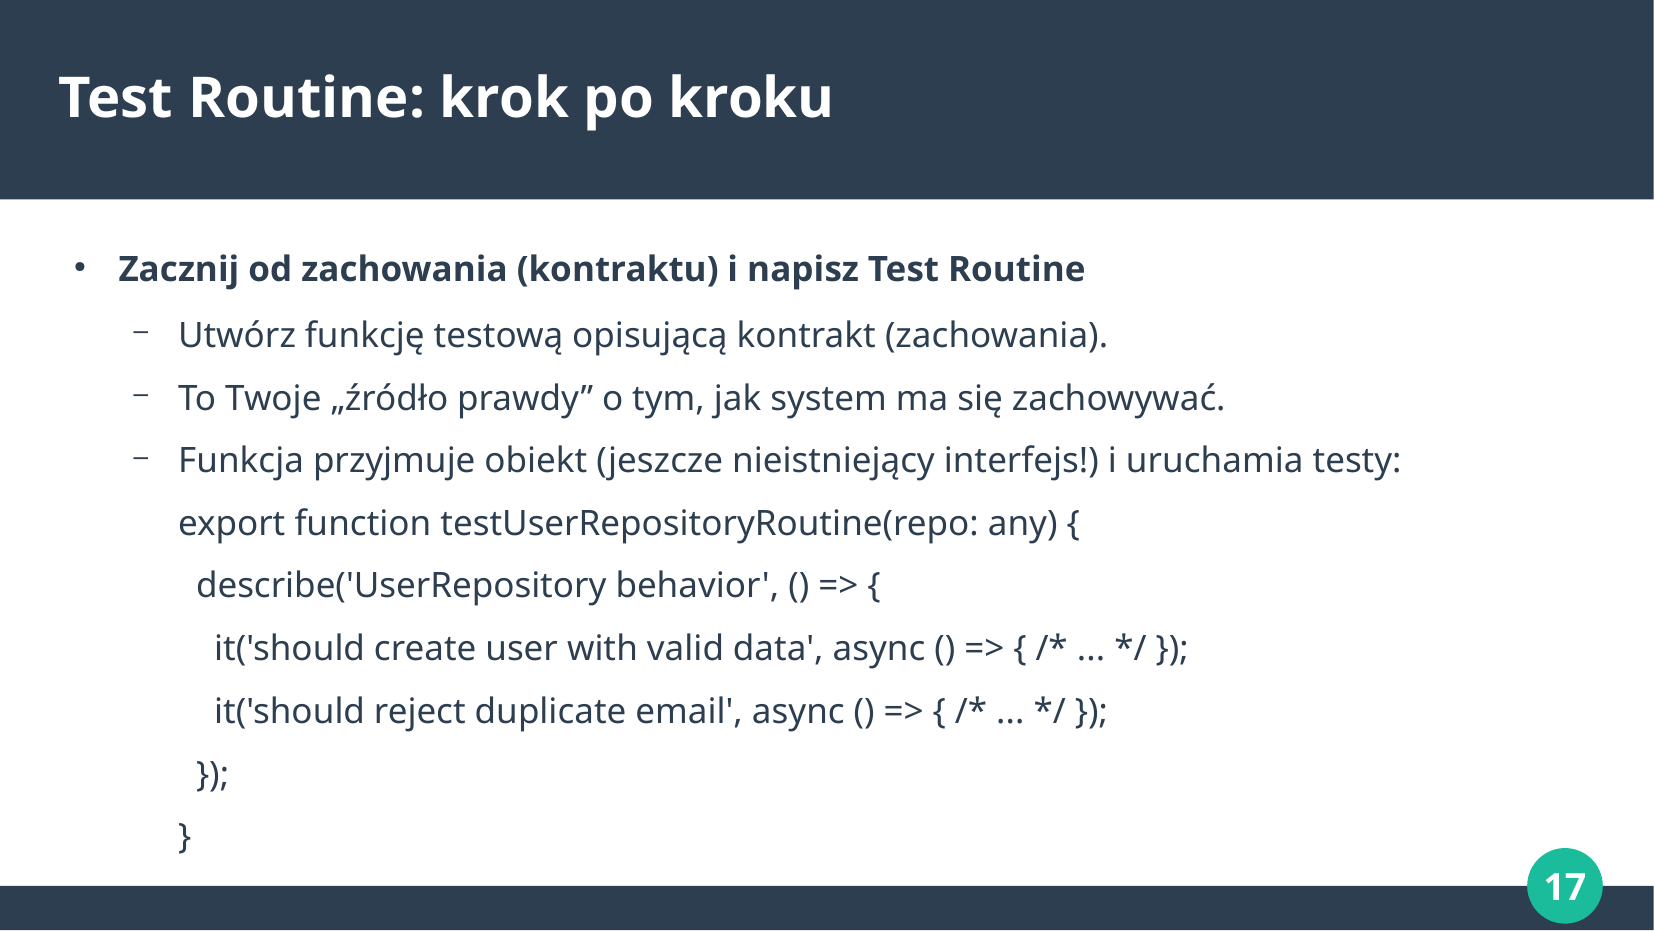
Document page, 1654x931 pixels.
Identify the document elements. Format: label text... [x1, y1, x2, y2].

title Test Routine: krok po kroku [59, 37, 1595, 156]
list Zacznij od zachowania (kontraktu) i napisz Test Routine Utwórz funkcję testową opisującą kontrakt (zachowania). To Twoje „źródło prawdy” o tym, jak system ma się zachowywać. Funkcja przyjmuje obiekt (jeszcze nieistniejący interfejs!) i uruchamia testy: export function testUserRepositoryRoutine(repo: any) { describe('UserRepository behavior', () => { it('should create user with valid data', async () => { /* ... */ }); it('should reject duplicate email', async () => { /* ... */ }); }); } [59, 243, 1595, 864]
